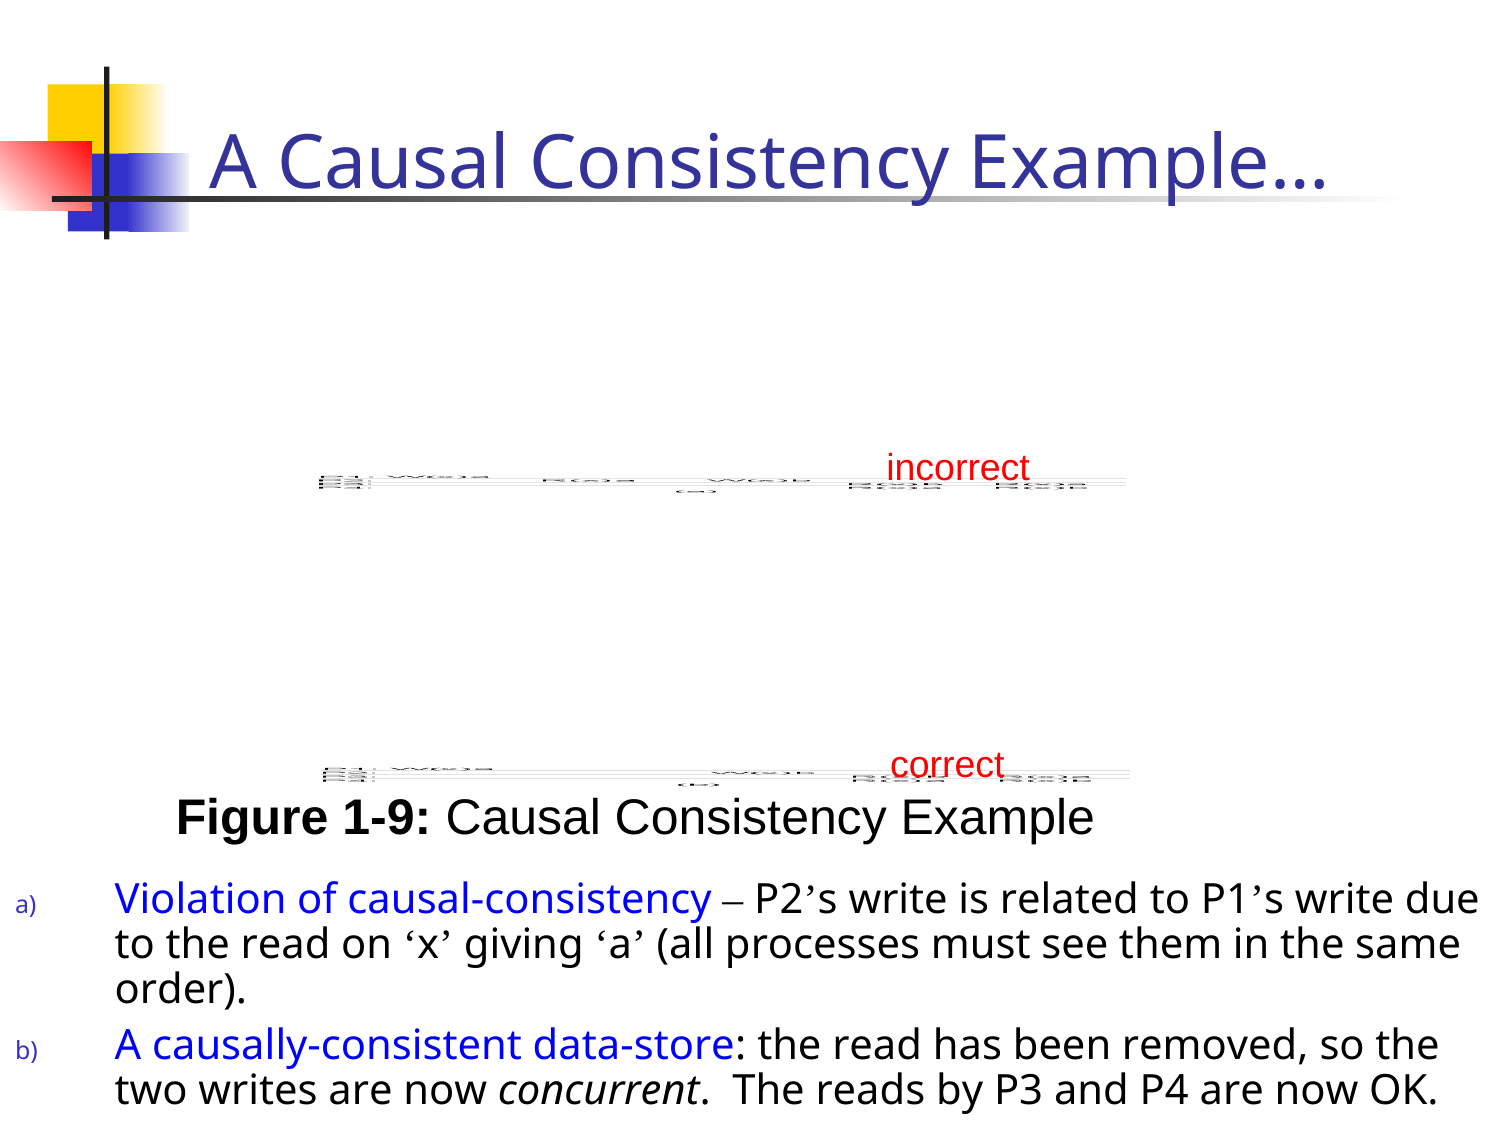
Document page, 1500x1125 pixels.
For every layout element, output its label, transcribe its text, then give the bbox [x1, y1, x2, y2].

text_box Violation of causal-consistency – P2’s write is related to P1’s write due to the read on ‘x’ giving ‘a’ (all processes must see them in the same order). A causally-consistent data-store: the read has been removed, so the two writes are now concurrent. The reads by P3 and P4 are now OK. [0, 870, 1500, 1125]
text_box correct [913, 759, 924, 775]
text_box incorrect [871, 435, 1045, 496]
text_box Figure 1-9: Causal Consistency Example [160, 776, 1382, 853]
text_box correct [875, 731, 1020, 776]
text_box A Causal Consistency Example… [194, 73, 1474, 211]
picture [237, 220, 1305, 776]
